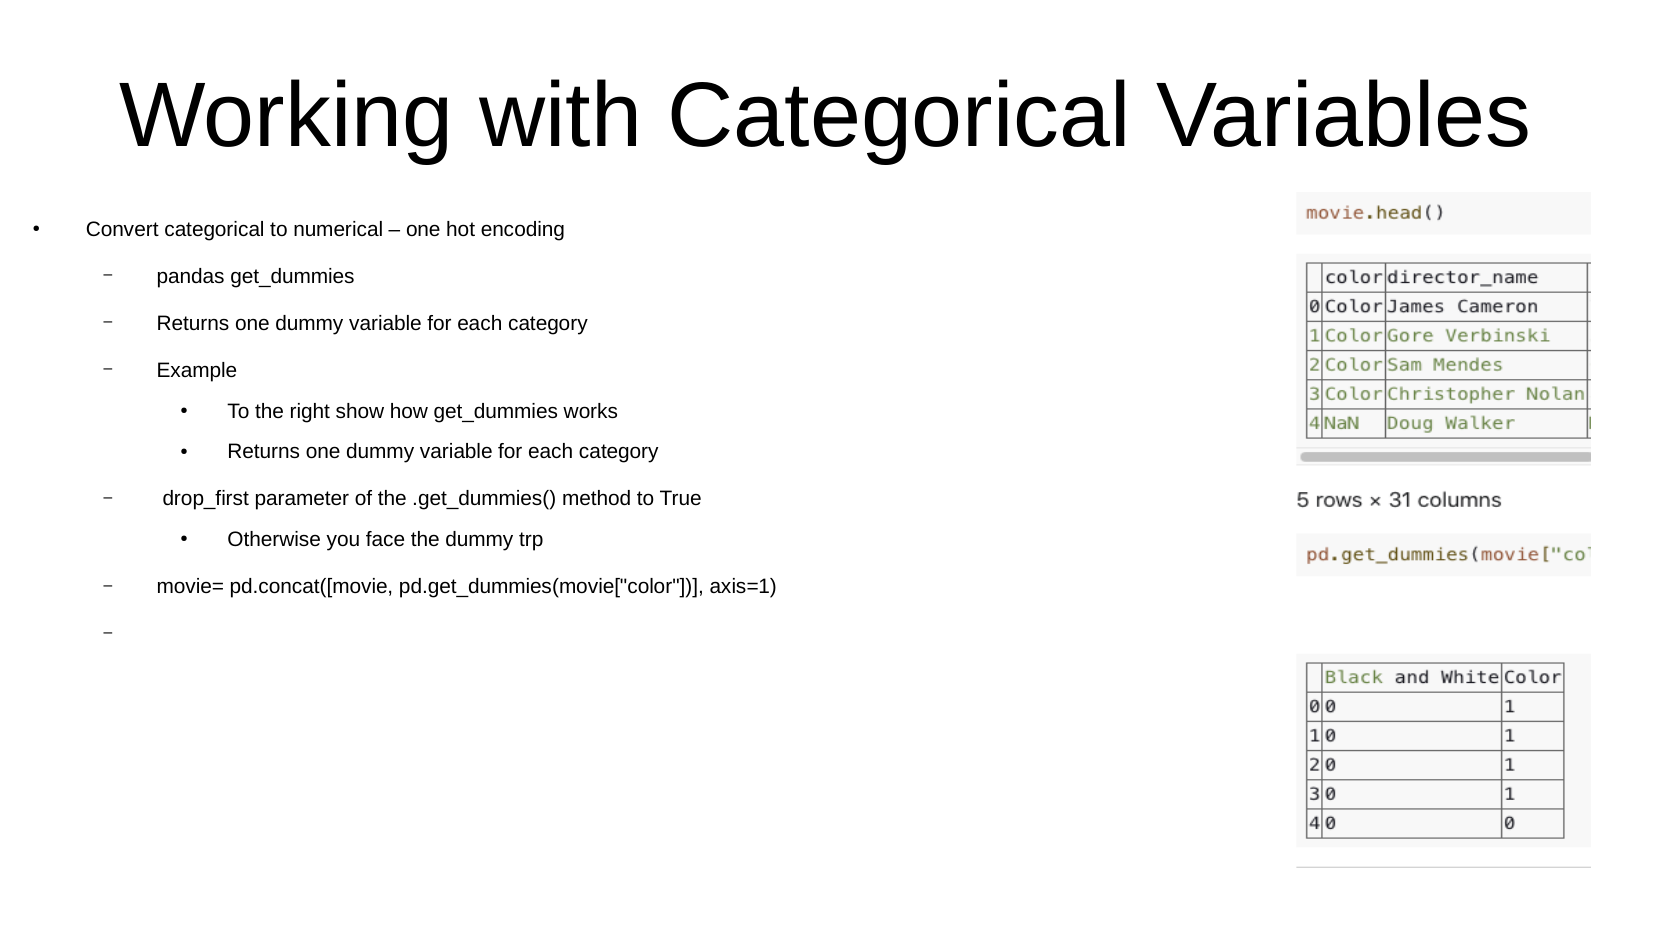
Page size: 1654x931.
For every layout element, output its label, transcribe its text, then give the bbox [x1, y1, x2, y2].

list Convert categorical to numerical – one hot encoding pandas get_dummies Returns one dummy variable for each category Example To the right show how get_dummies works Returns one dummy variable for each category drop_first parameter of the .get_dummies() method to True Otherwise you face the dummy trp movie= pd.concat([movie, pd.get_dummies(movie["color"])], axis=1) [15, 217, 1571, 916]
picture [1291, 192, 1591, 868]
title Working with Categorical Variables [82, 37, 1571, 193]
